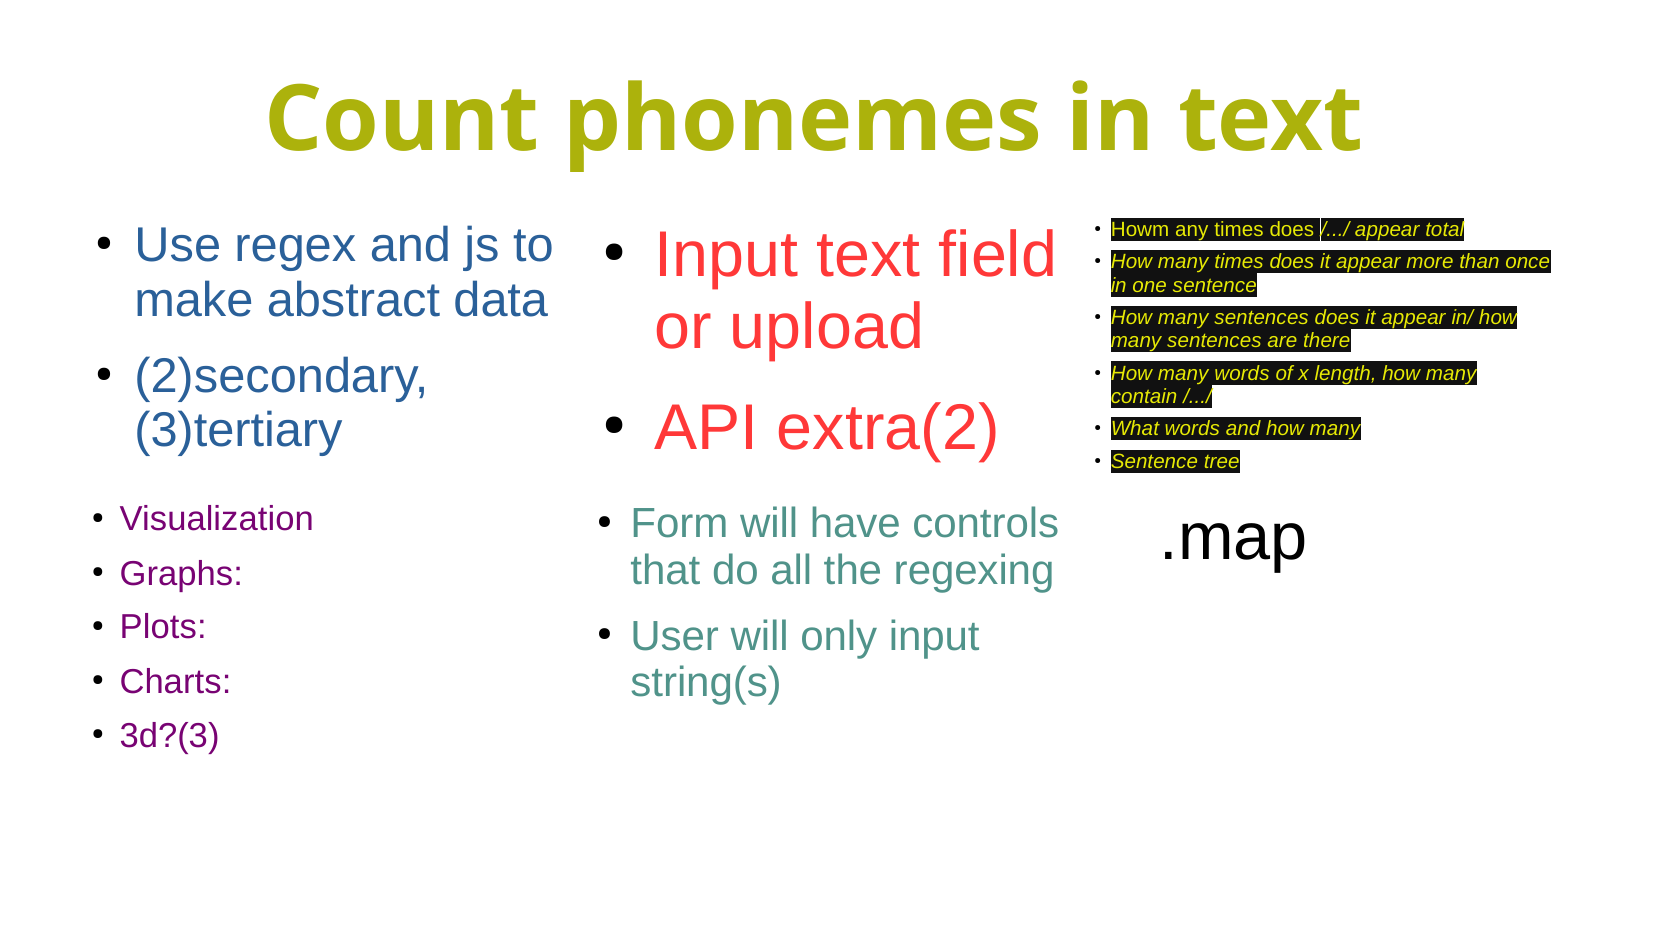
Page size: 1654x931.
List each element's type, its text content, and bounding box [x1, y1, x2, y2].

list Form will have controls that do all the regexing User will only input string(s) [585, 499, 1065, 757]
list .map [1088, 499, 1569, 757]
title Count phonemes in text [82, 37, 1571, 193]
list Use regex and js to make abstract data (2)secondary,(3)tertiary [82, 217, 562, 475]
list Visualization Graphs: Plots: Charts: 3d?(3) [82, 499, 562, 757]
list Input text field or upload API extra(2) [585, 217, 1065, 475]
list Howm any times does /.../ appear total How many times does it appear more than once in one sentence How many sentences does it appear in/ how many sentences are there How many words of x length, how many contain /.../ What words and how many Sentence tree [1088, 217, 1569, 475]
